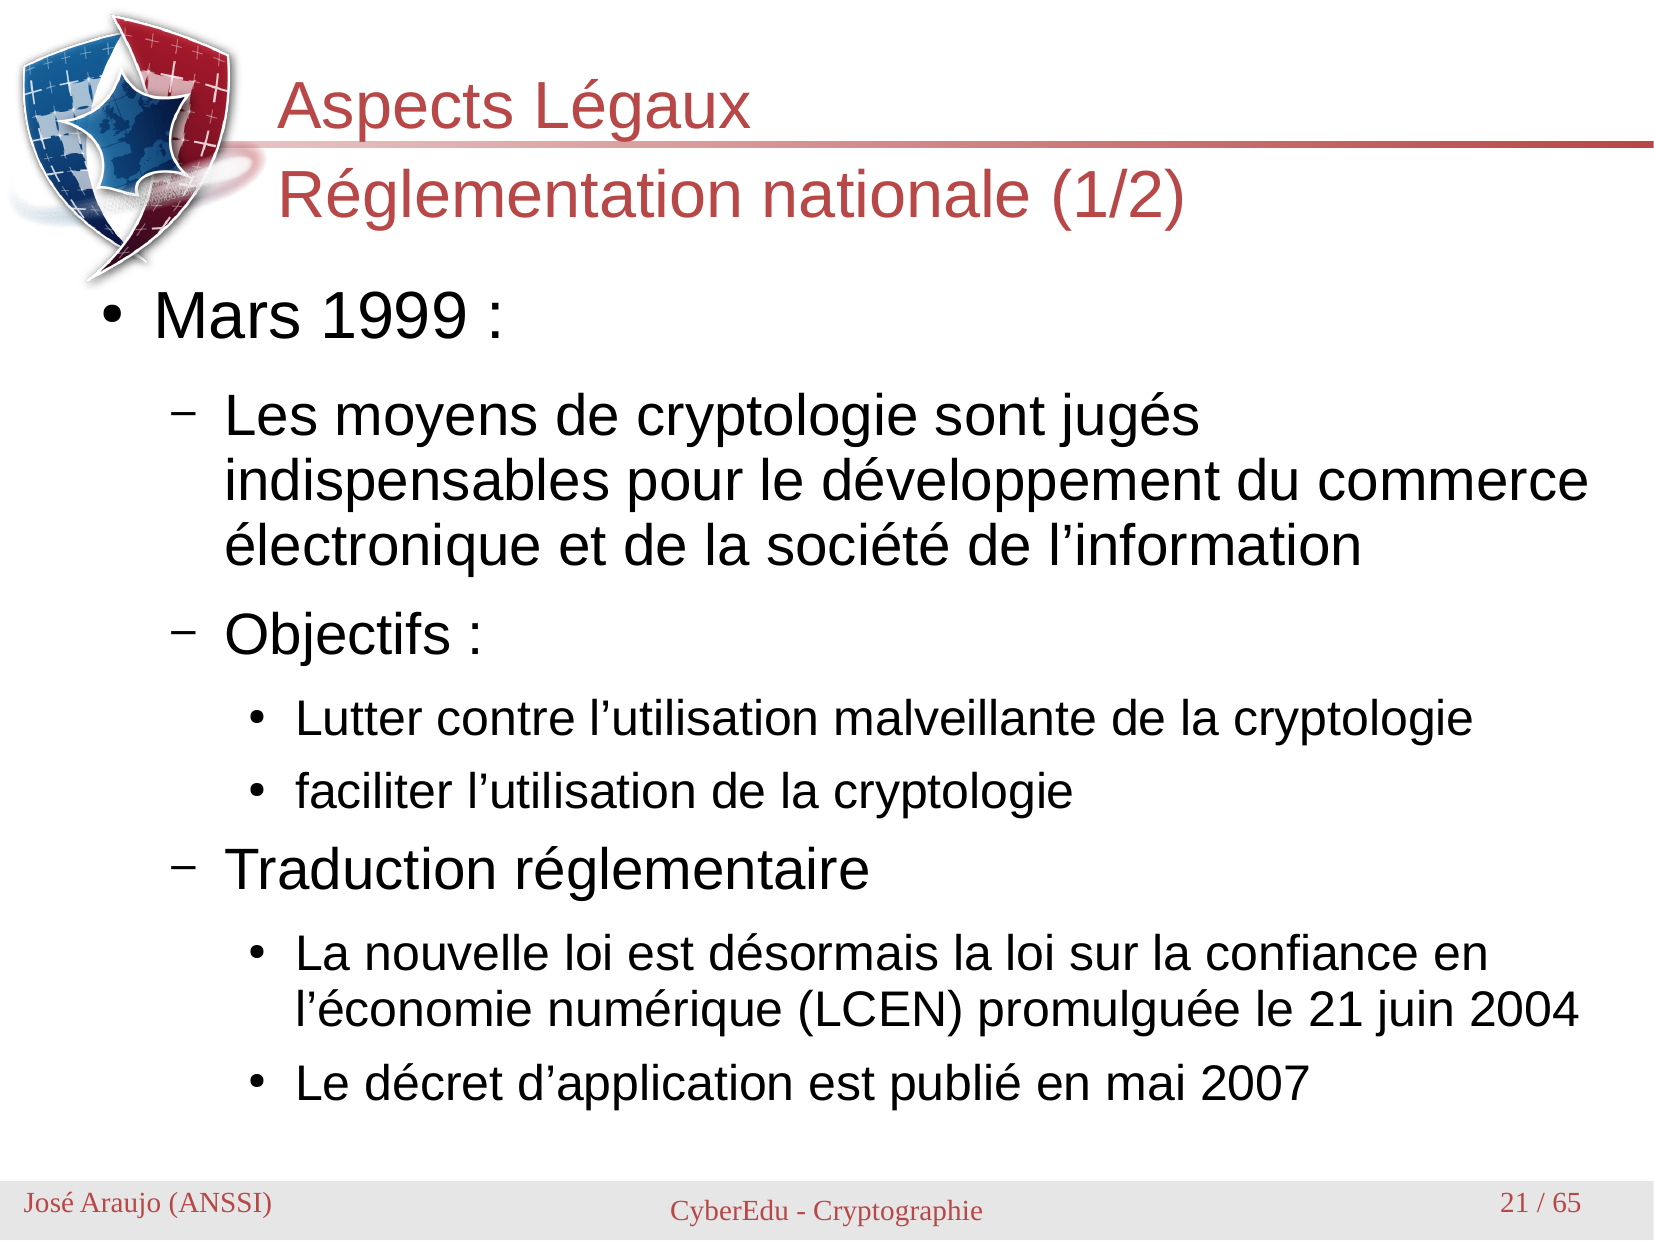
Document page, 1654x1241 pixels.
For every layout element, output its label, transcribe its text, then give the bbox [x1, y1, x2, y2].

picture [0, 0, 272, 290]
list Mars 1999 : Les moyens de cryptologie sont jugés indispensables pour le développement du commerce électronique et de la société de l’information Objectifs : Lutter contre l’utilisation malveillante de la cryptologie faciliter l’utilisation de la cryptologie Traduction réglementaire La nouvelle loi est désormais la loi sur la confiance en l’économie numérique (LCEN) promulguée le 21 juin 2004 Le décret d’application est publié en mai 2007 [82, 278, 1595, 1170]
title Aspects Légaux Réglementation nationale (1/2) [277, 49, 1642, 237]
